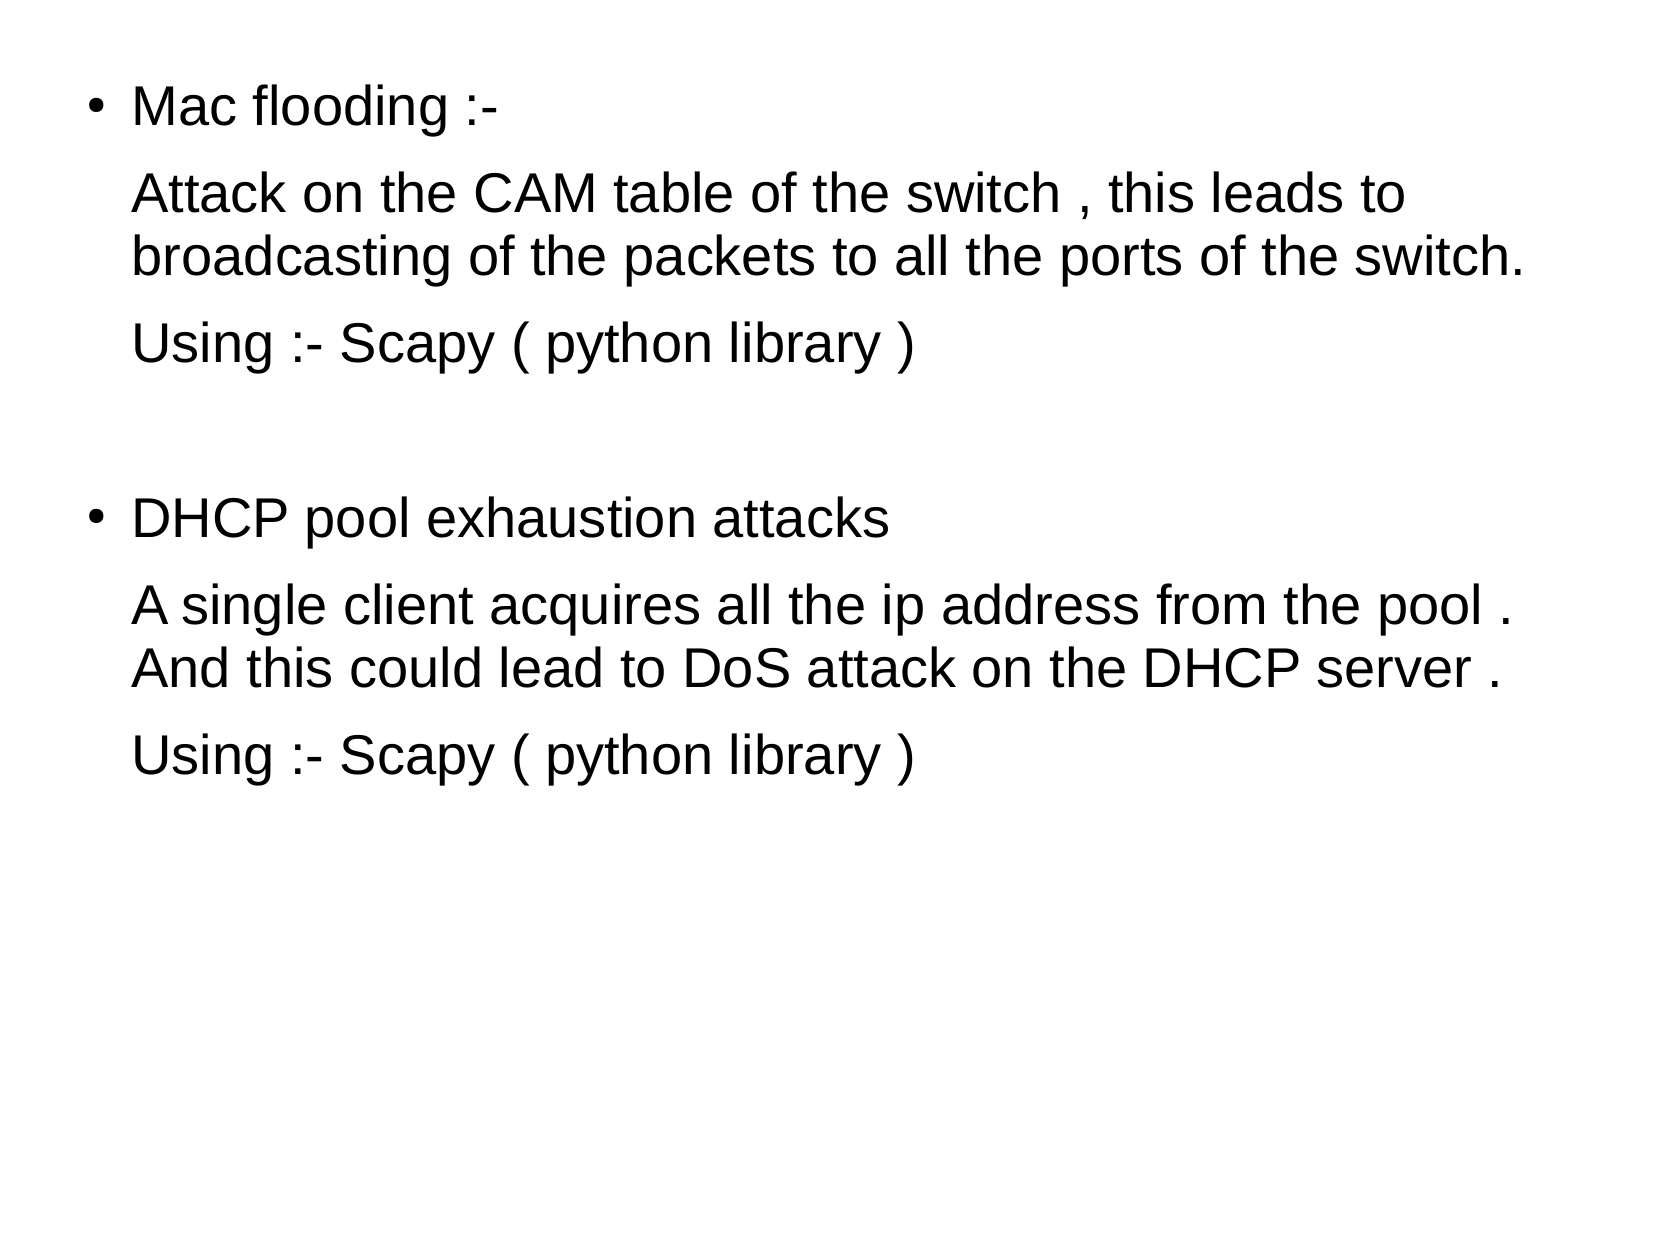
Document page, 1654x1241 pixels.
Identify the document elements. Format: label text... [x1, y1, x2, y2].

list Mac flooding :- Attack on the CAM table of the switch , this leads to broadcasting of the packets to all the ports of the switch. Using :- Scapy ( python library ) DHCP pool exhaustion attacks A single client acquires all the ip address from the pool . And this could lead to DoS attack on the DHCP server . Using :- Scapy ( python library ) [71, 75, 1561, 795]
